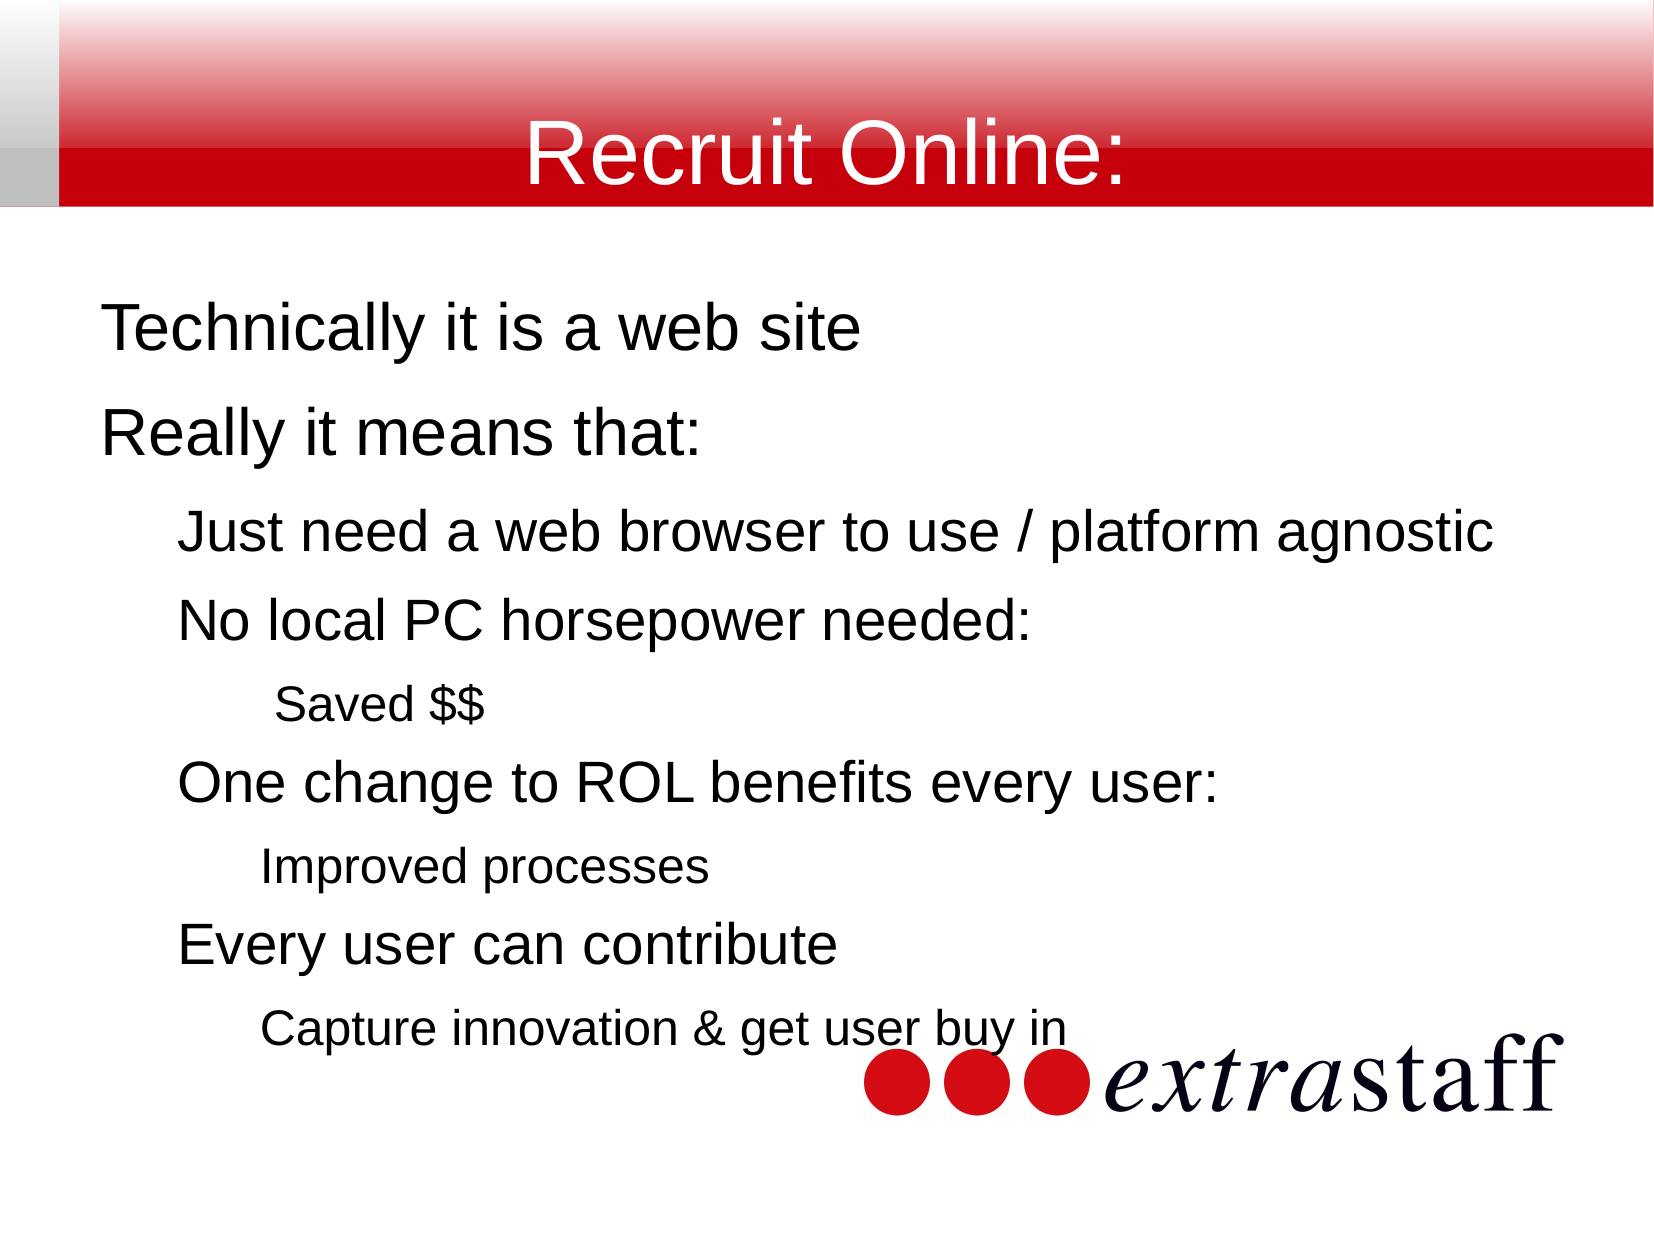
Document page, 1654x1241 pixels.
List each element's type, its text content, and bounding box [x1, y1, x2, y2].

picture [863, 1094, 1565, 1116]
title Recruit Online: [82, 56, 1571, 250]
list Technically it is a web site Really it means that: Just need a web browser to use / platform agnostic No local PC horsepower needed: Saved $$ One change to ROL benefits every user: Improved processes Every user can contribute Capture innovation & get user buy in [82, 290, 1571, 1094]
